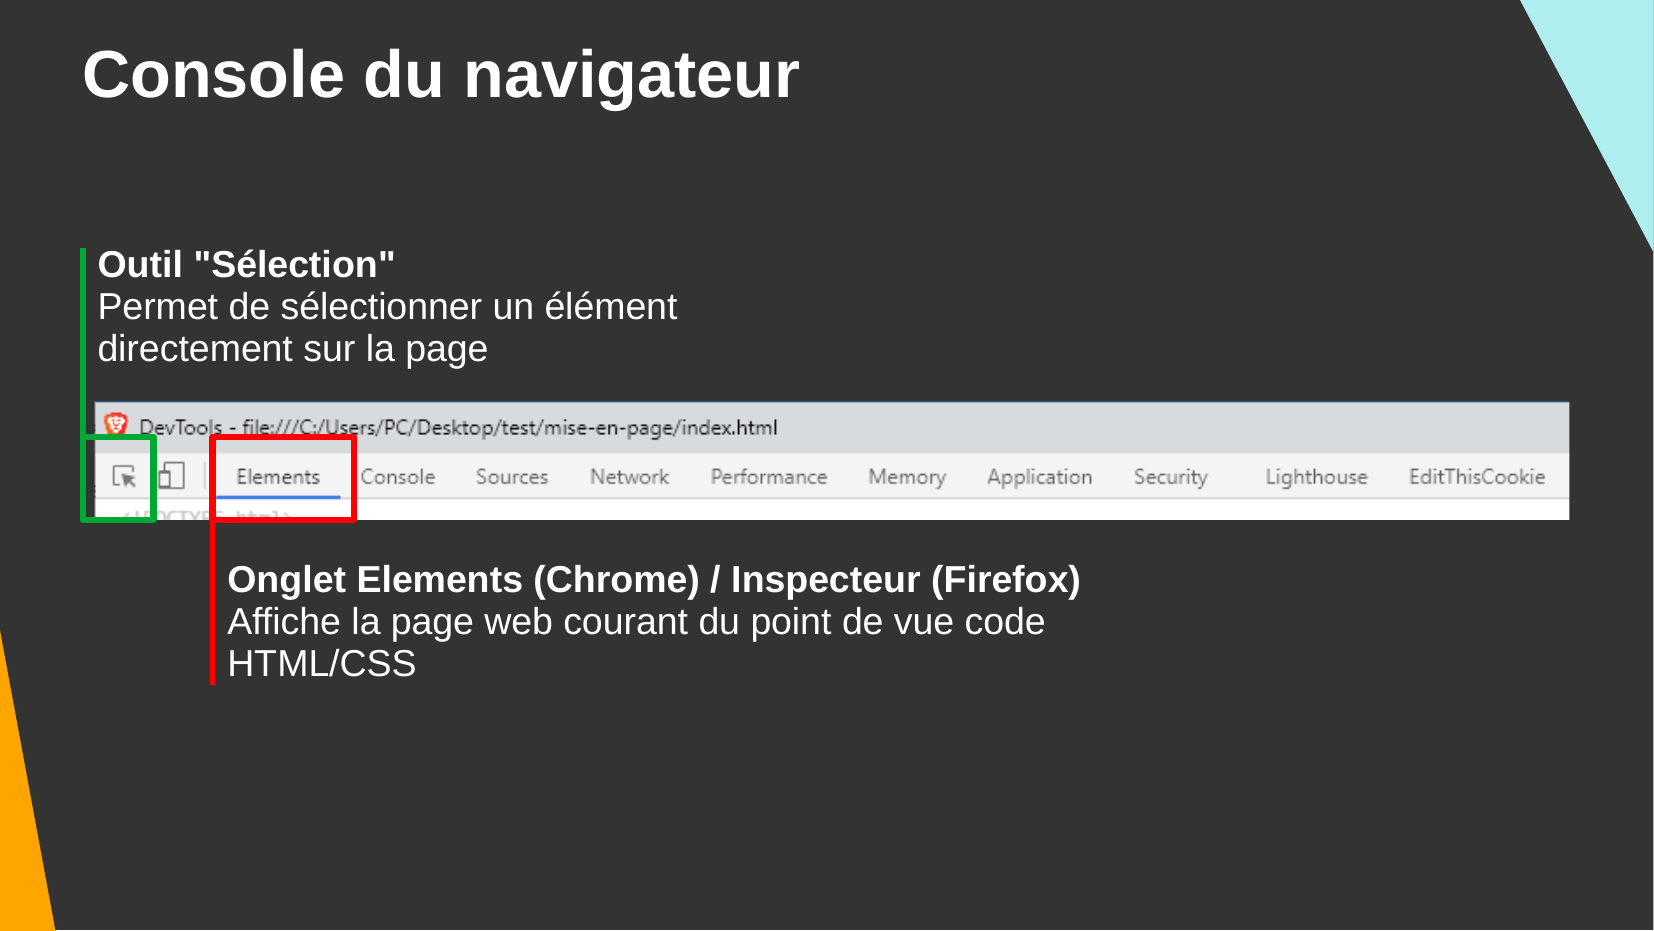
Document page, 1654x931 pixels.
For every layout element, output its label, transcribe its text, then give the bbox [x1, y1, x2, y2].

title Console du navigateur [82, 37, 1571, 114]
picture [216, 440, 351, 517]
text_box Outil "Sélection" Permet de sélectionner un élément directement sur la page [82, 236, 827, 413]
picture [94, 401, 1570, 520]
text_box [1520, 0, 1654, 254]
picture [94, 440, 150, 517]
text_box Onglet Elements (Chrome) / Inspecteur (Firefox) Affiche la page web courant du point de vue code HTML/CSS [212, 550, 1099, 692]
text_box [0, 630, 56, 931]
